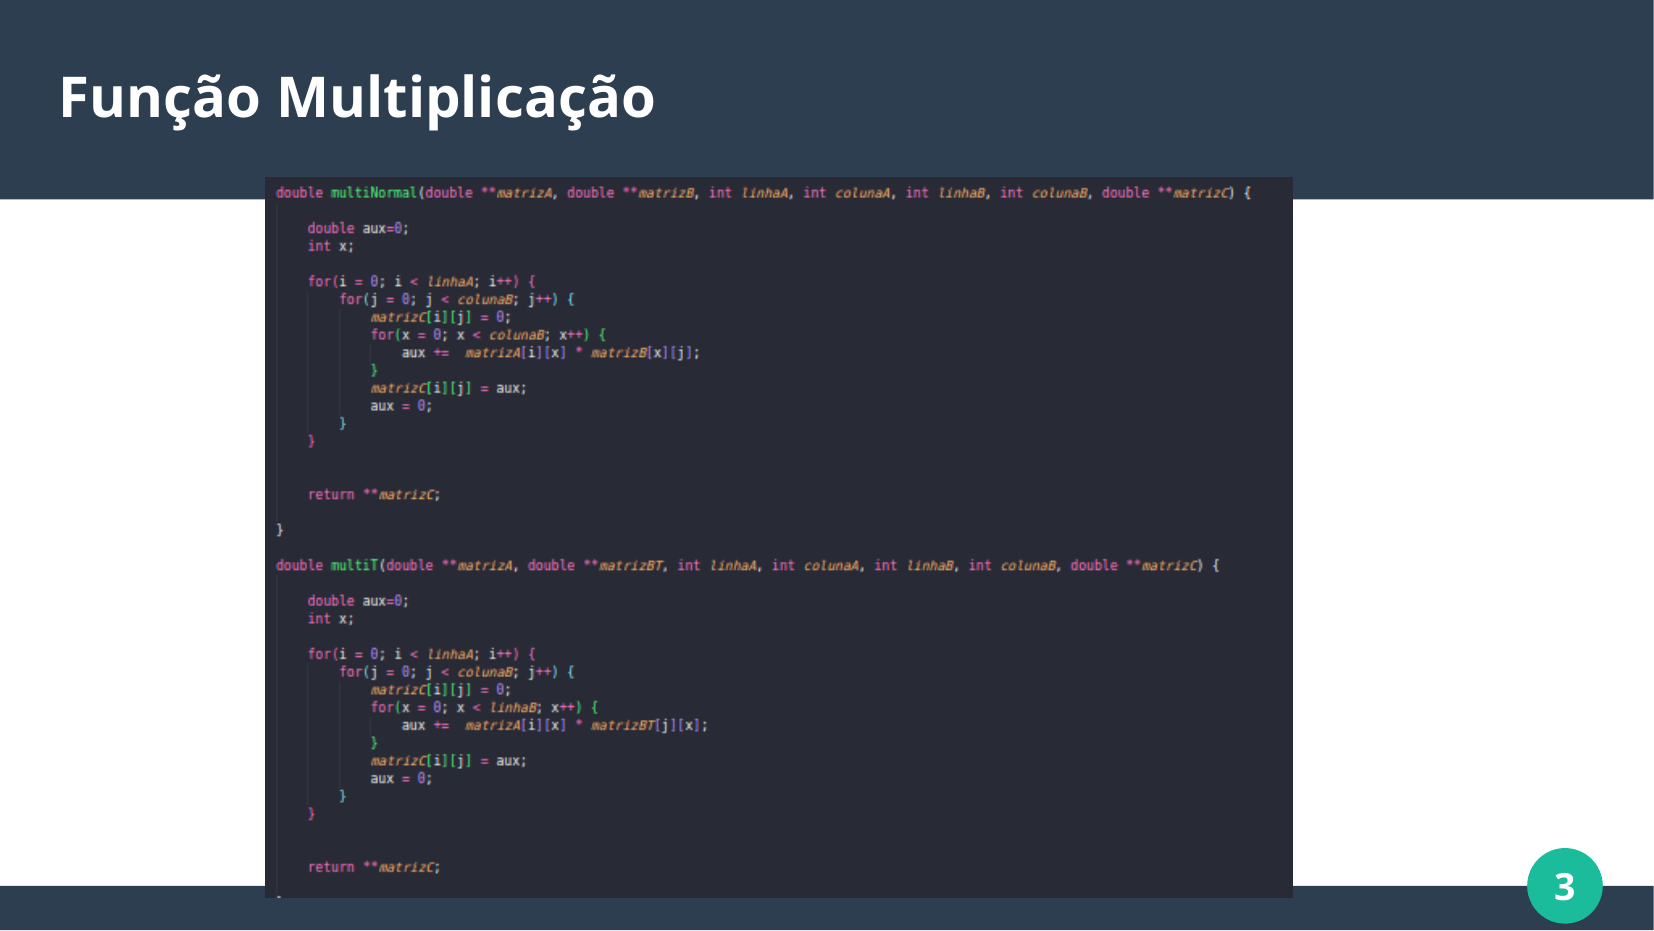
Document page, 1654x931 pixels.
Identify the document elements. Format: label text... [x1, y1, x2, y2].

picture [265, 177, 1293, 898]
title Função Multiplicação [59, 37, 1595, 155]
